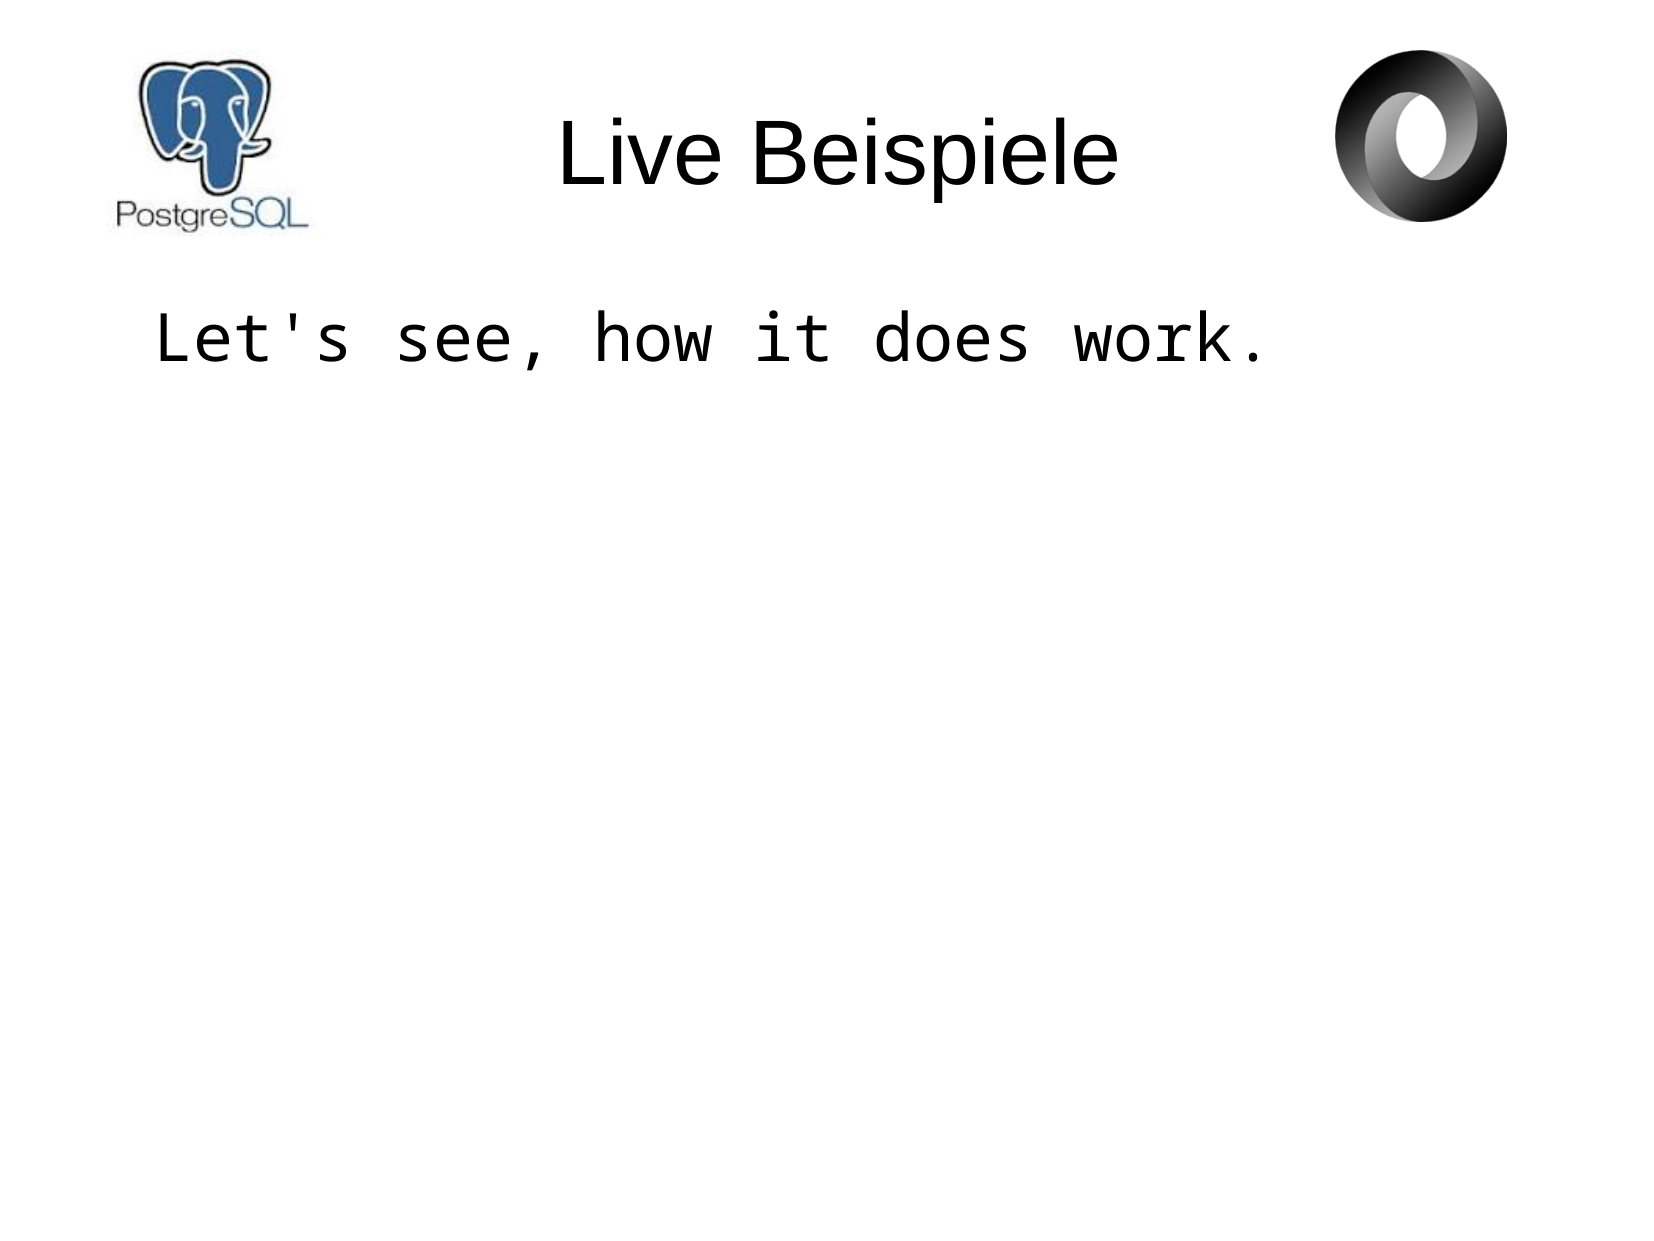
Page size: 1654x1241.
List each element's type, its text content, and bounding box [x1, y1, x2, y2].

list Let's see, how it does work. [82, 290, 1538, 1010]
title Live Beispiele [82, 49, 1571, 257]
picture [58, 50, 356, 237]
picture [1335, 50, 1507, 222]
